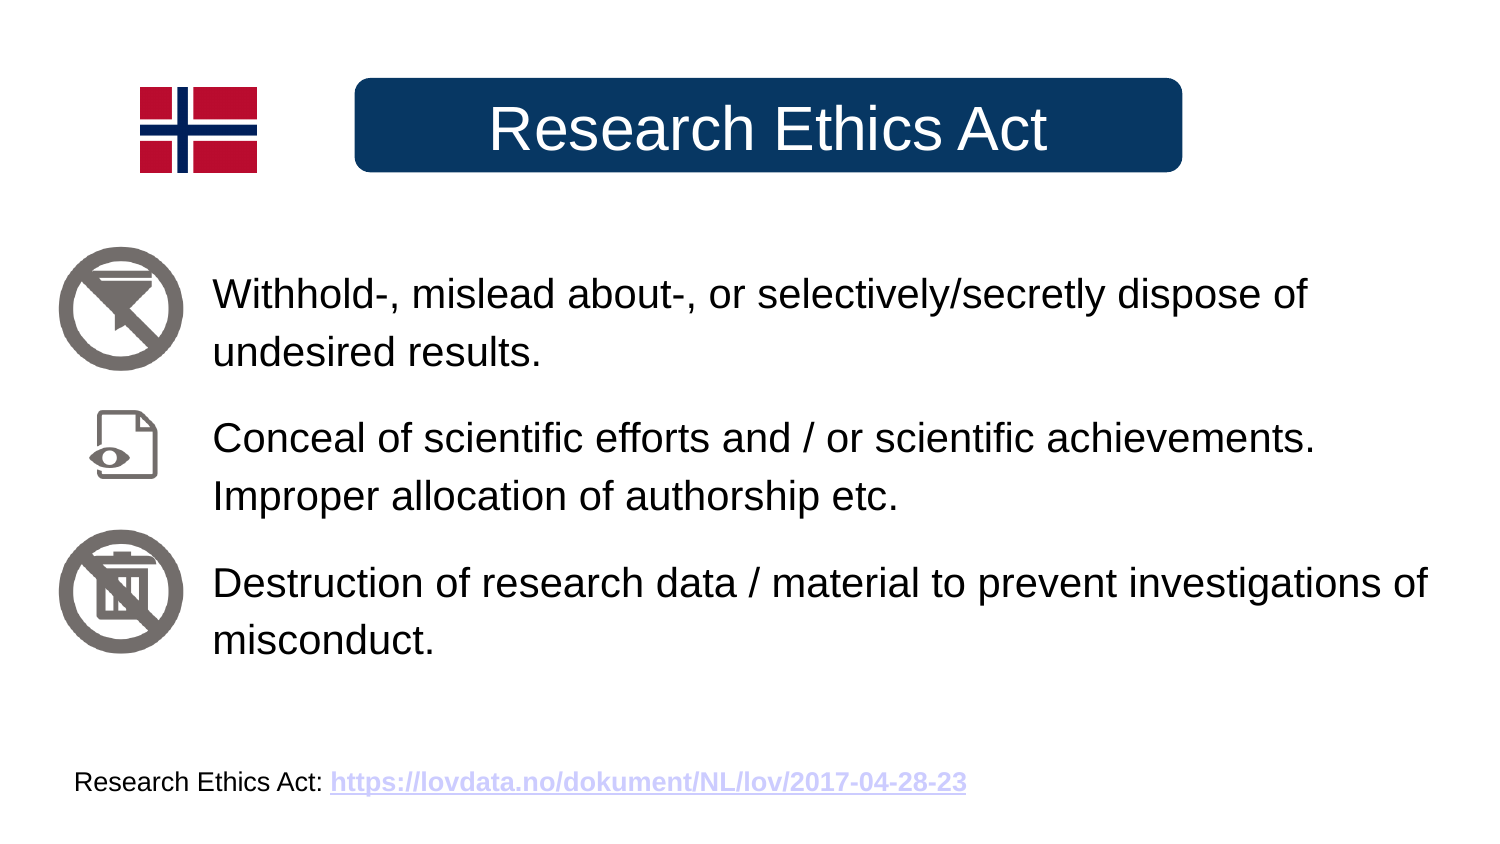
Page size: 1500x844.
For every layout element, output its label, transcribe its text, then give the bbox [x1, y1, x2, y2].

picture [140, 87, 257, 173]
picture [39, 203, 196, 668]
text_box Research Ethics Act: https://lovdata.no/dokument/NL/lov/2017-04-28-23 [58, 744, 1347, 813]
text_box Research Ethics Act [354, 77, 1183, 173]
text_box Withhold-, mislead about-, or selectively/secretly dispose of undesired results. Conceal of scientific efforts and / or scientific achievements. Improper allocation of authorship etc. Destruction of research data / material to prevent investigations of misconduct. [137, 245, 1467, 710]
